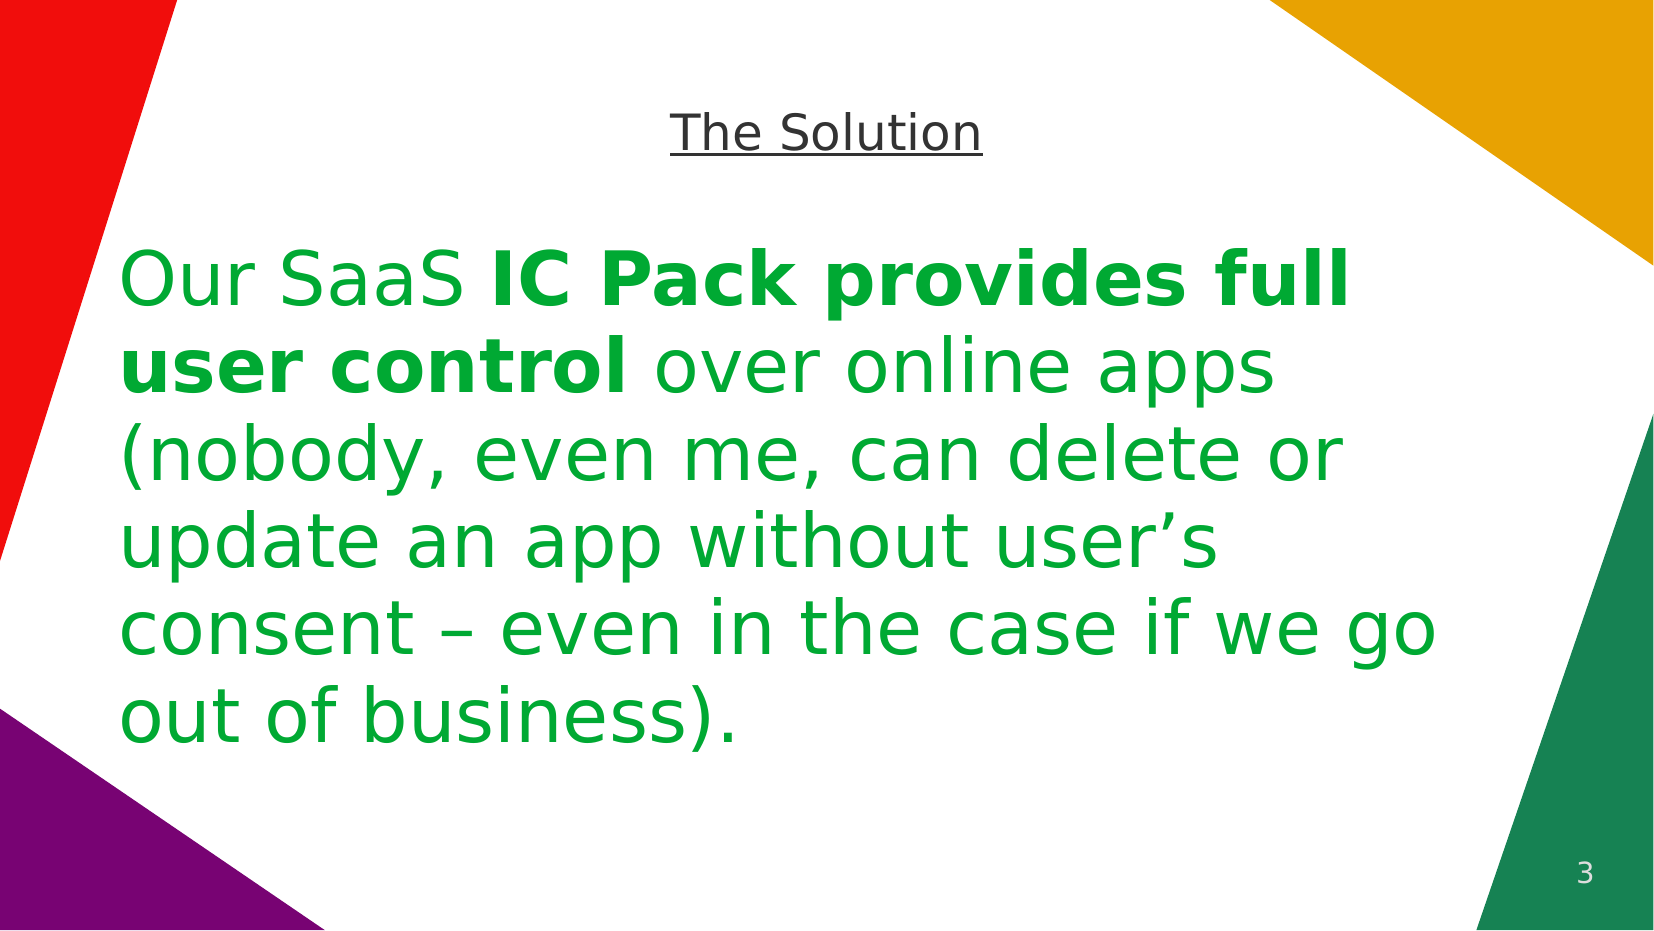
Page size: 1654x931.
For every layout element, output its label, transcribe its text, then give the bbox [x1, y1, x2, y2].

title The Solution [118, 59, 1536, 207]
list Our SaaS IC Pack provides full user control over online apps (nobody, even me, can delete or update an app without user’s consent – even in the case if we go out of business). [118, 236, 1536, 827]
